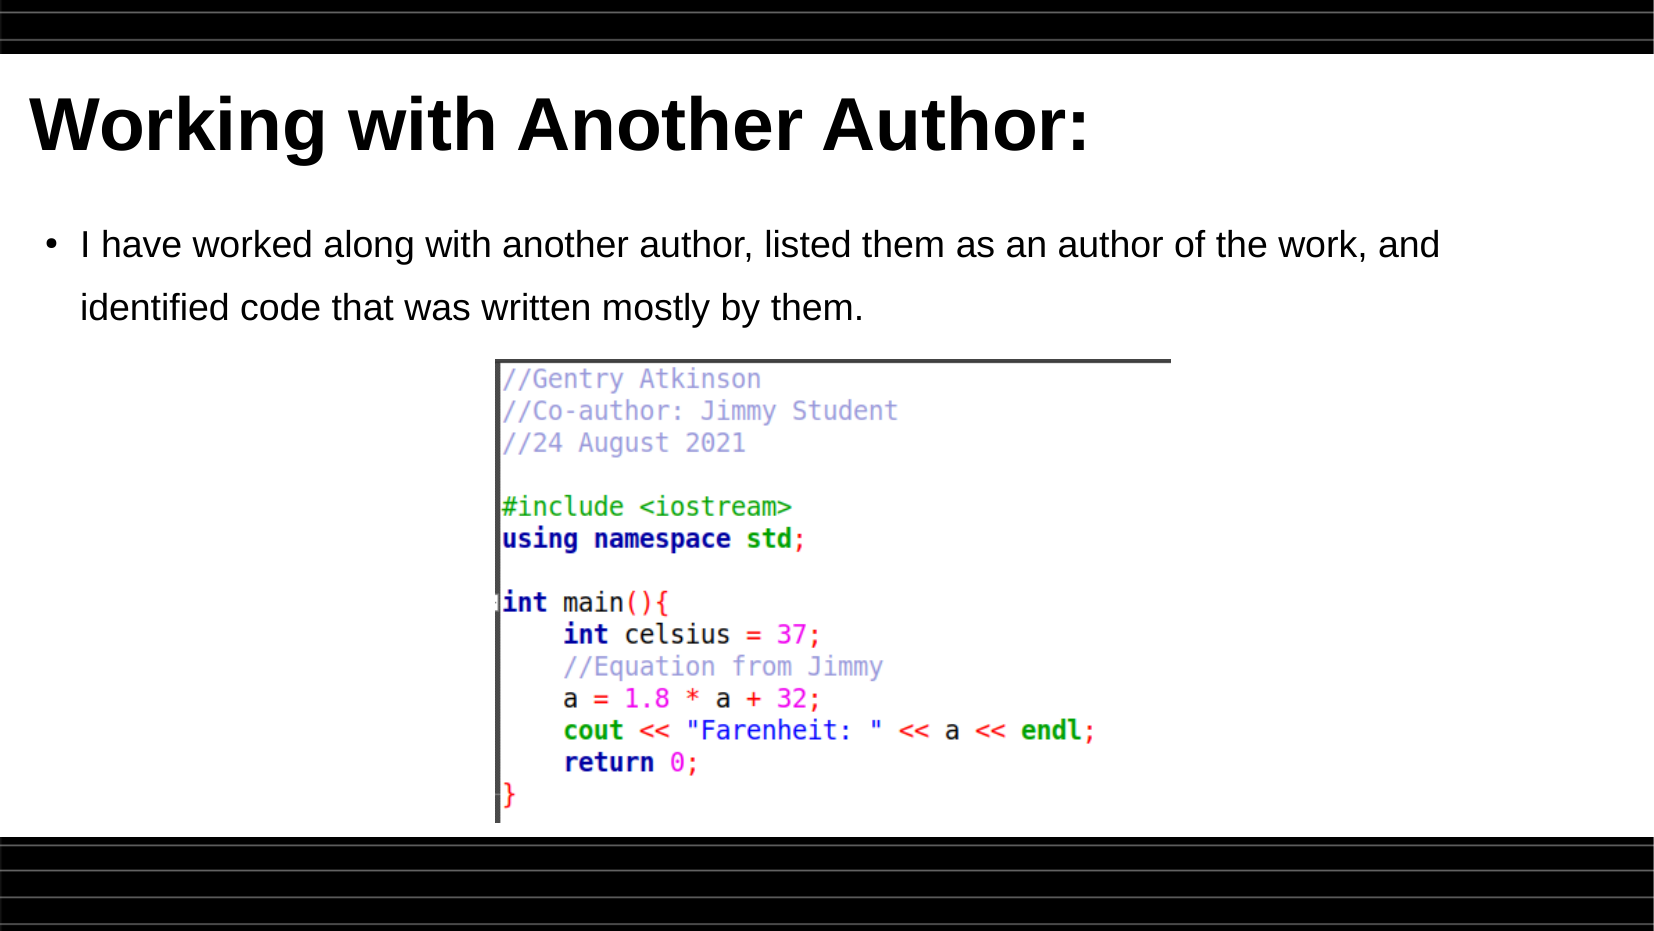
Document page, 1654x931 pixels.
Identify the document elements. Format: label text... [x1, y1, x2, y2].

picture [495, 359, 1171, 823]
picture [0, 837, 1654, 931]
picture [0, 0, 1654, 54]
text_box Working with Another Author: [15, 75, 1591, 174]
text_box I have worked along with another author, listed them as an author of the work, and identified code that was written mostly by them. [30, 195, 1576, 361]
